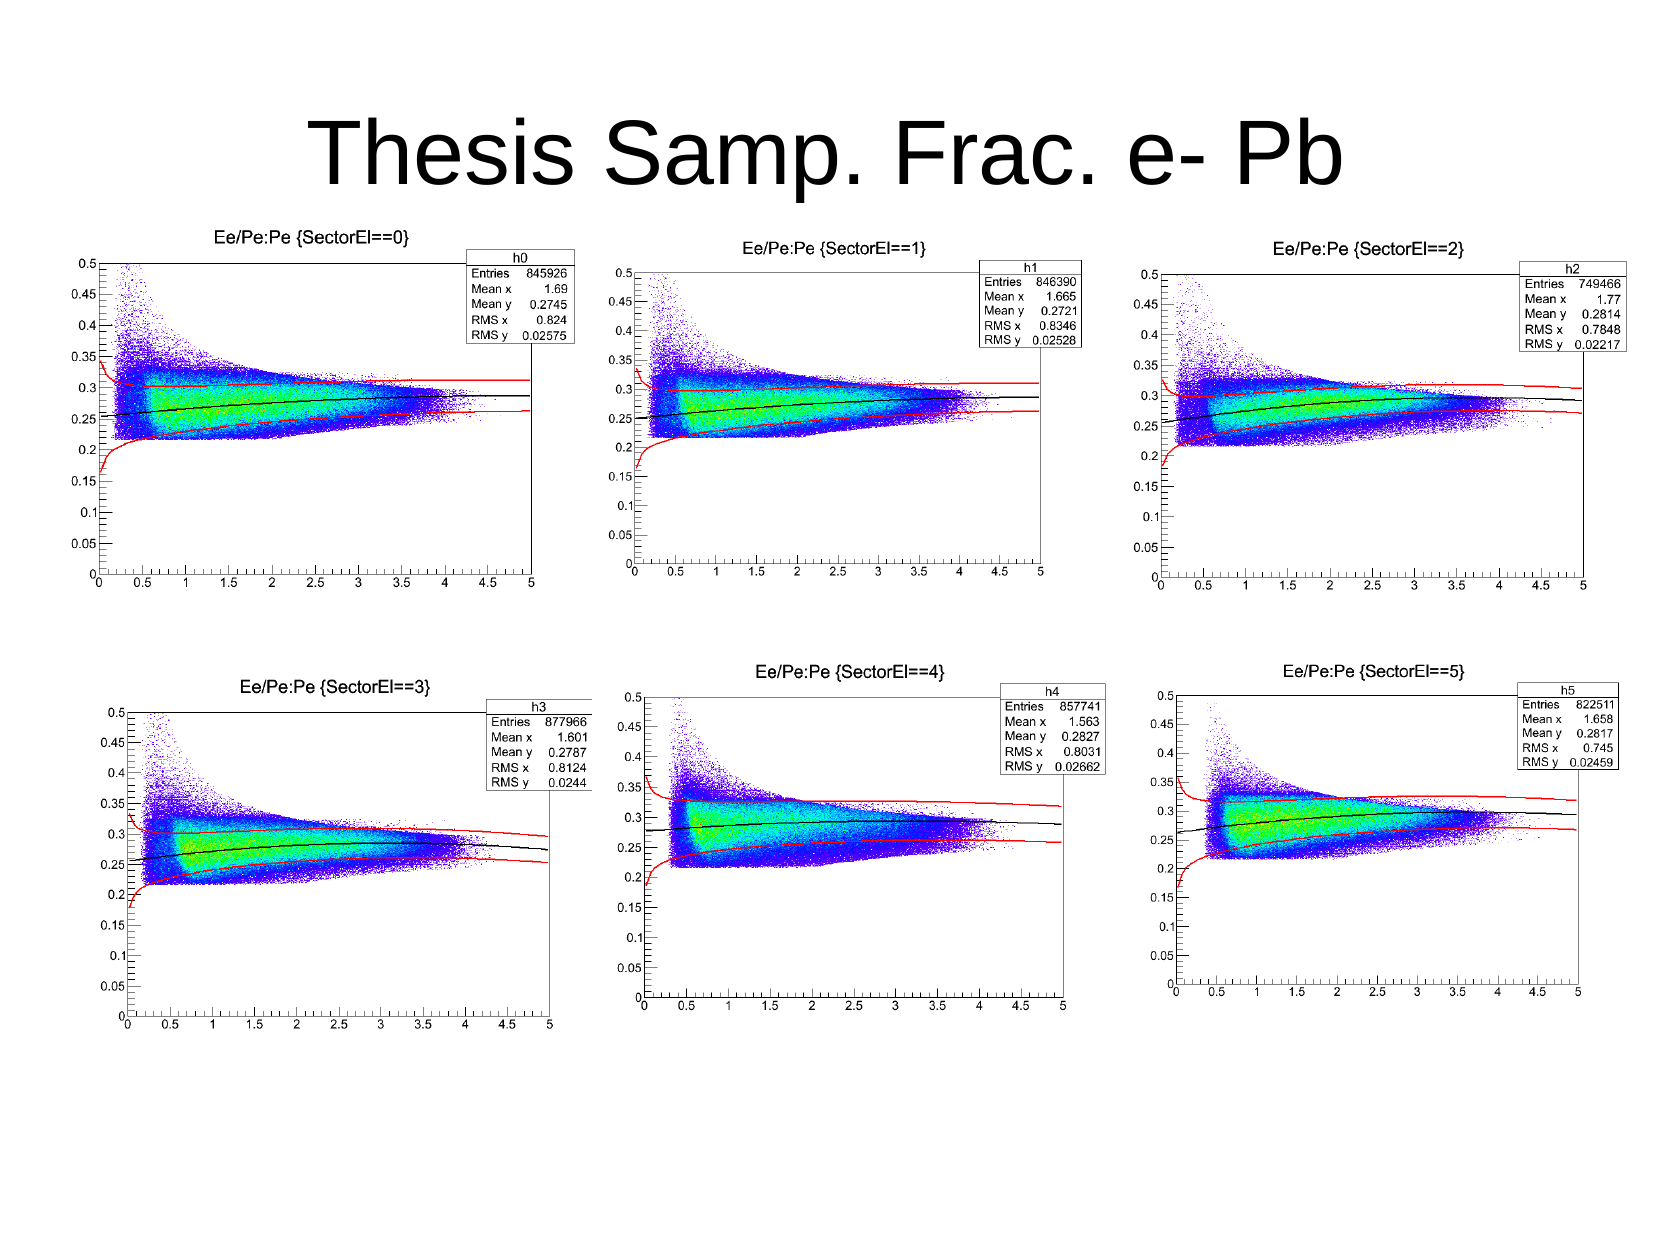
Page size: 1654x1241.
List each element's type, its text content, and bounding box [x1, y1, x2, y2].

picture [45, 224, 1091, 613]
picture [1108, 236, 1636, 616]
title Thesis Samp. Frac. e- Pb [82, 49, 1571, 257]
picture [1126, 659, 1628, 1021]
picture [75, 659, 1115, 1054]
